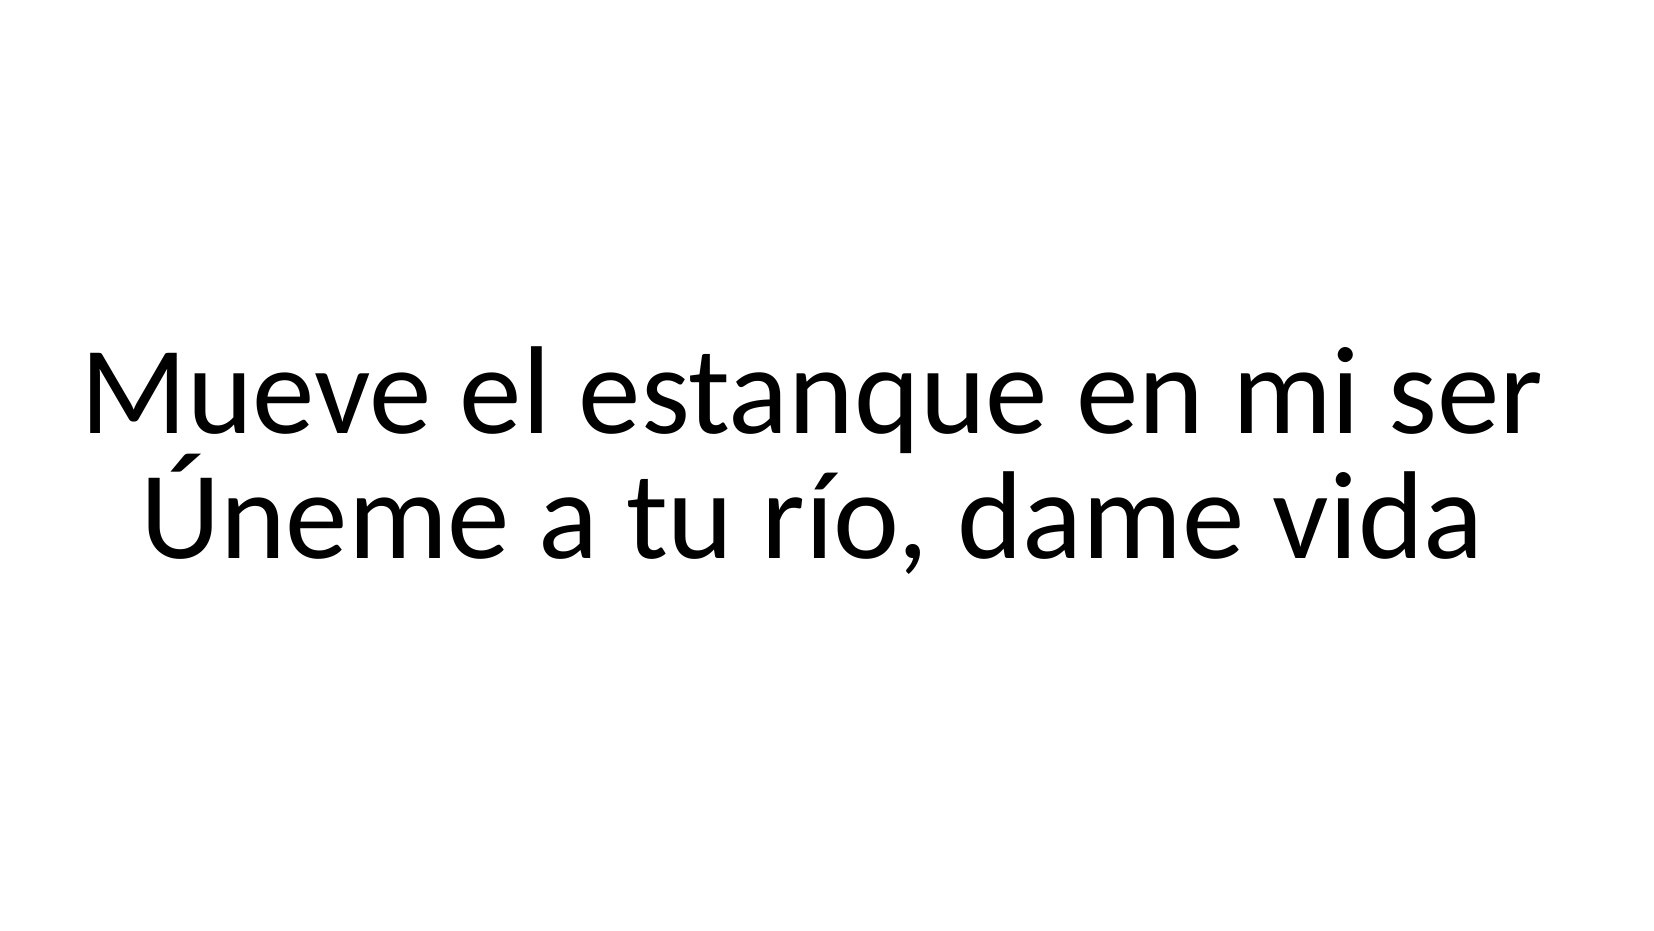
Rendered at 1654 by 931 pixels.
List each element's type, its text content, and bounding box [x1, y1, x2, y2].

title Mueve el estanque en mi ser Úneme a tu río, dame vida [0, 0, 1654, 931]
